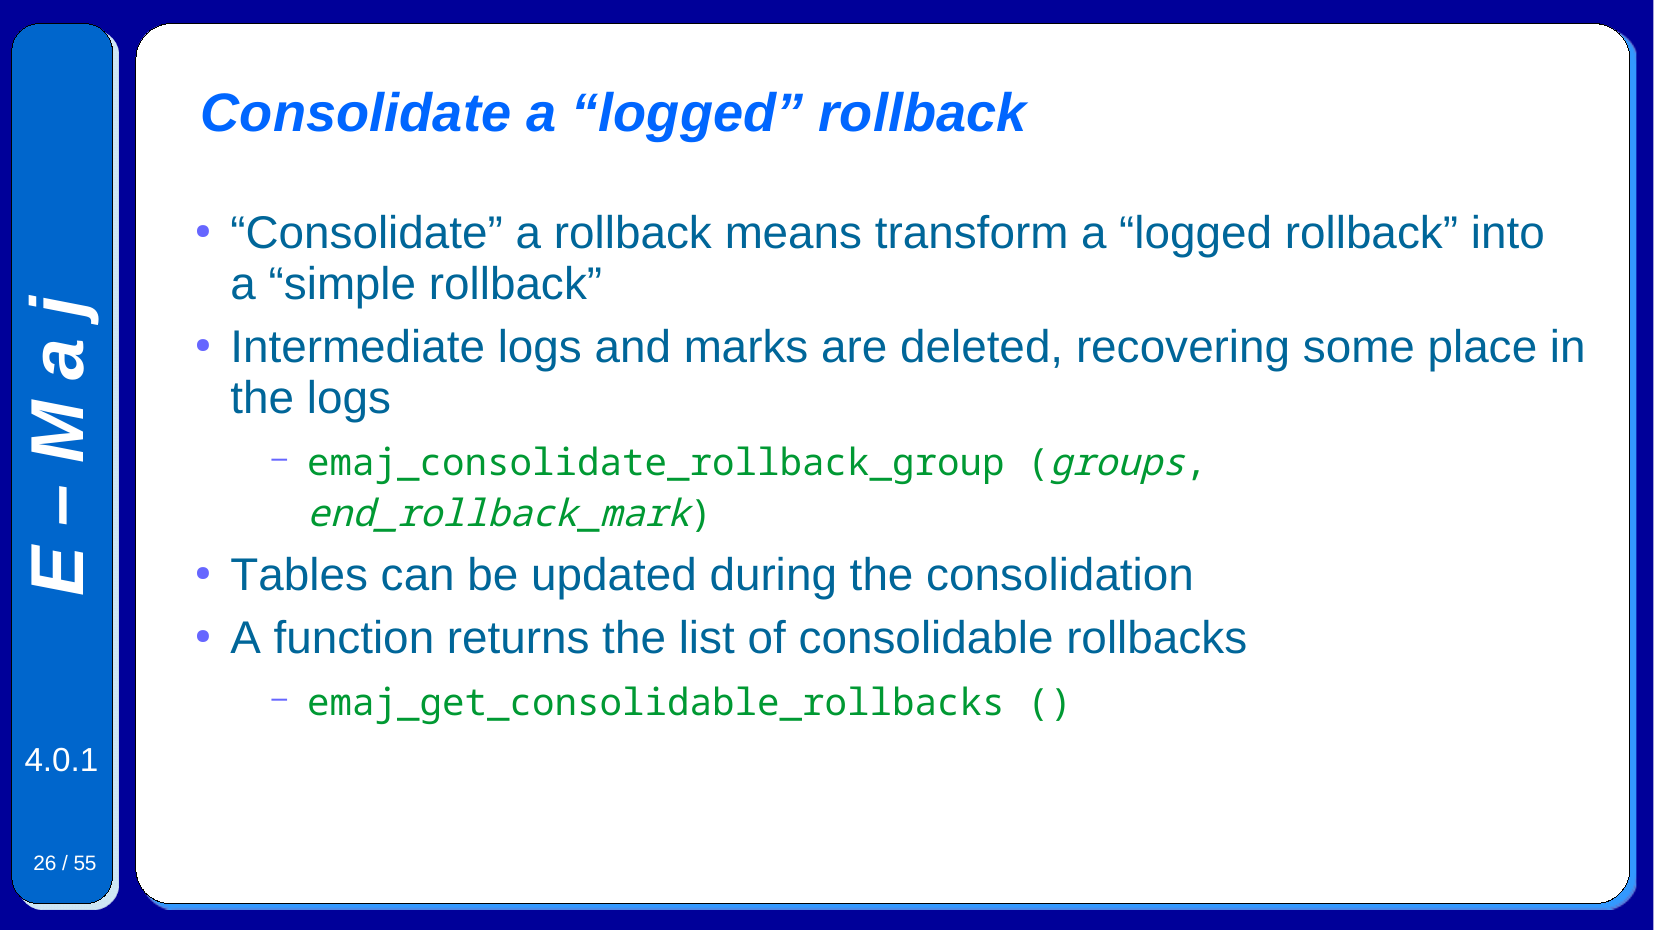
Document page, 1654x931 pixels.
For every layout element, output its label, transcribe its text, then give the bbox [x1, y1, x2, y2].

list “Consolidate” a rollback means transform a “logged rollback” into a “simple rollback” Intermediate logs and marks are deleted, recovering some place in the logs emaj_consolidate_rollback_group (groups, end_rollback_mark) Tables can be updated during the consolidation A function returns the list of consolidable rollbacks emaj_get_consolidable_rollbacks () [177, 206, 1587, 827]
title Consolidate a “logged” rollback [200, 34, 1575, 191]
